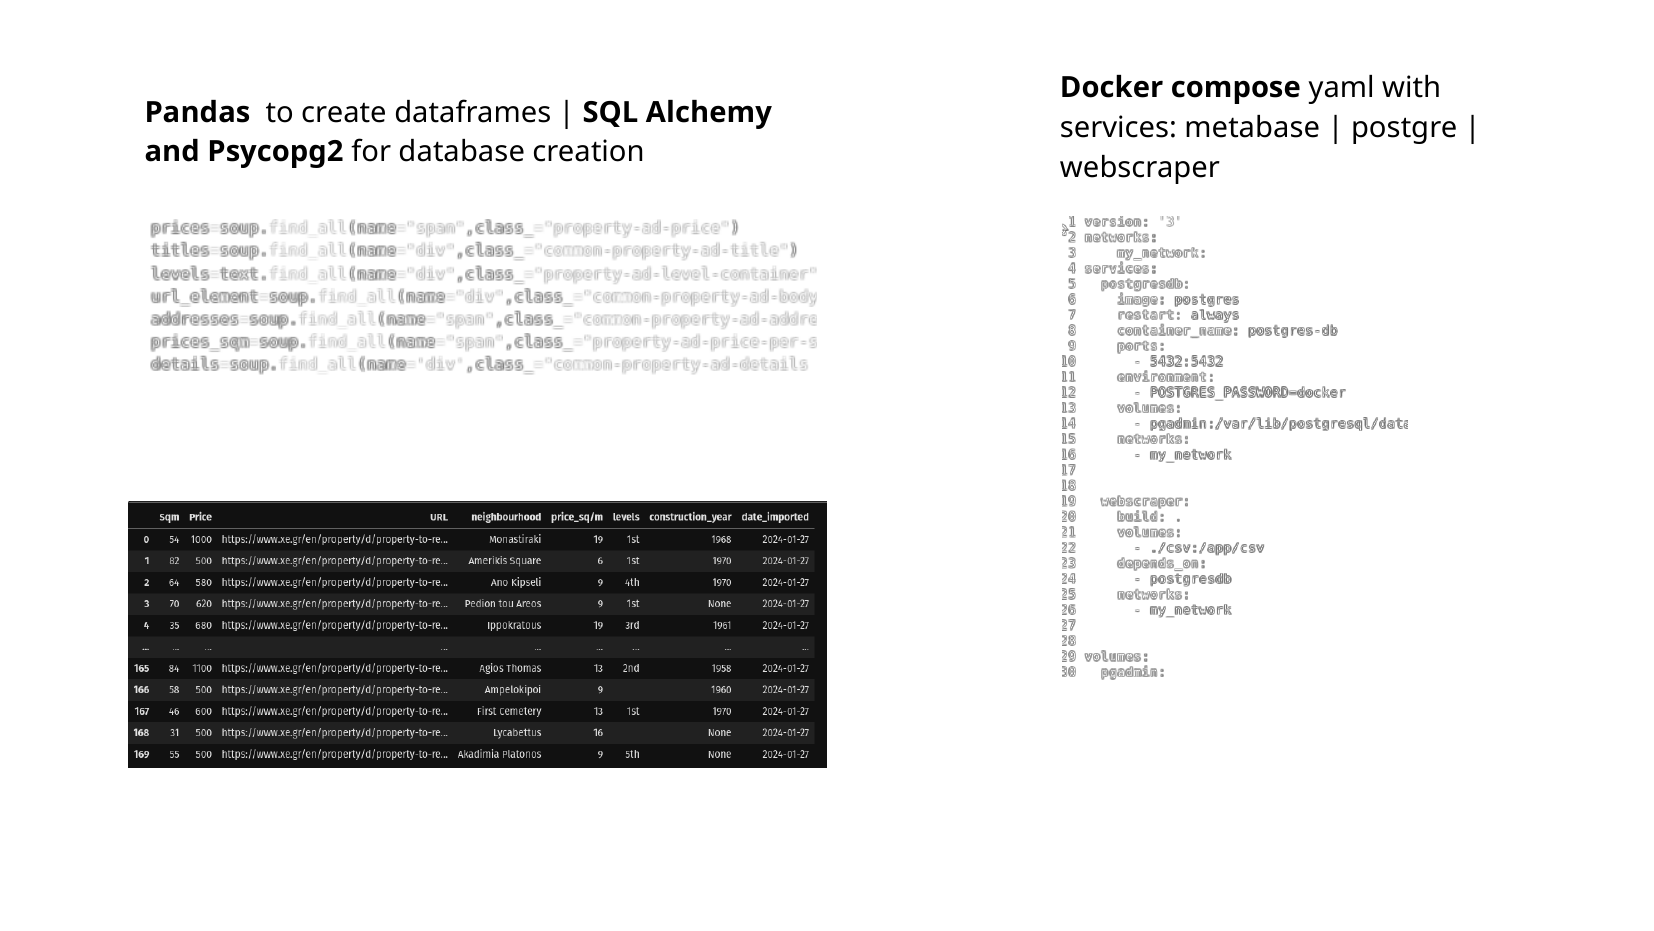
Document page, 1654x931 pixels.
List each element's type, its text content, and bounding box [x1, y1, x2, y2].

picture [1062, 216, 1408, 685]
picture [128, 501, 827, 768]
text_box Pandas to create dataframes | SQL Alchemy and Psycopg2 for database creation [59, 83, 798, 178]
text_box Docker compose yaml with services: metabase | postgre | webscraper [974, 59, 1565, 153]
picture [118, 177, 817, 376]
